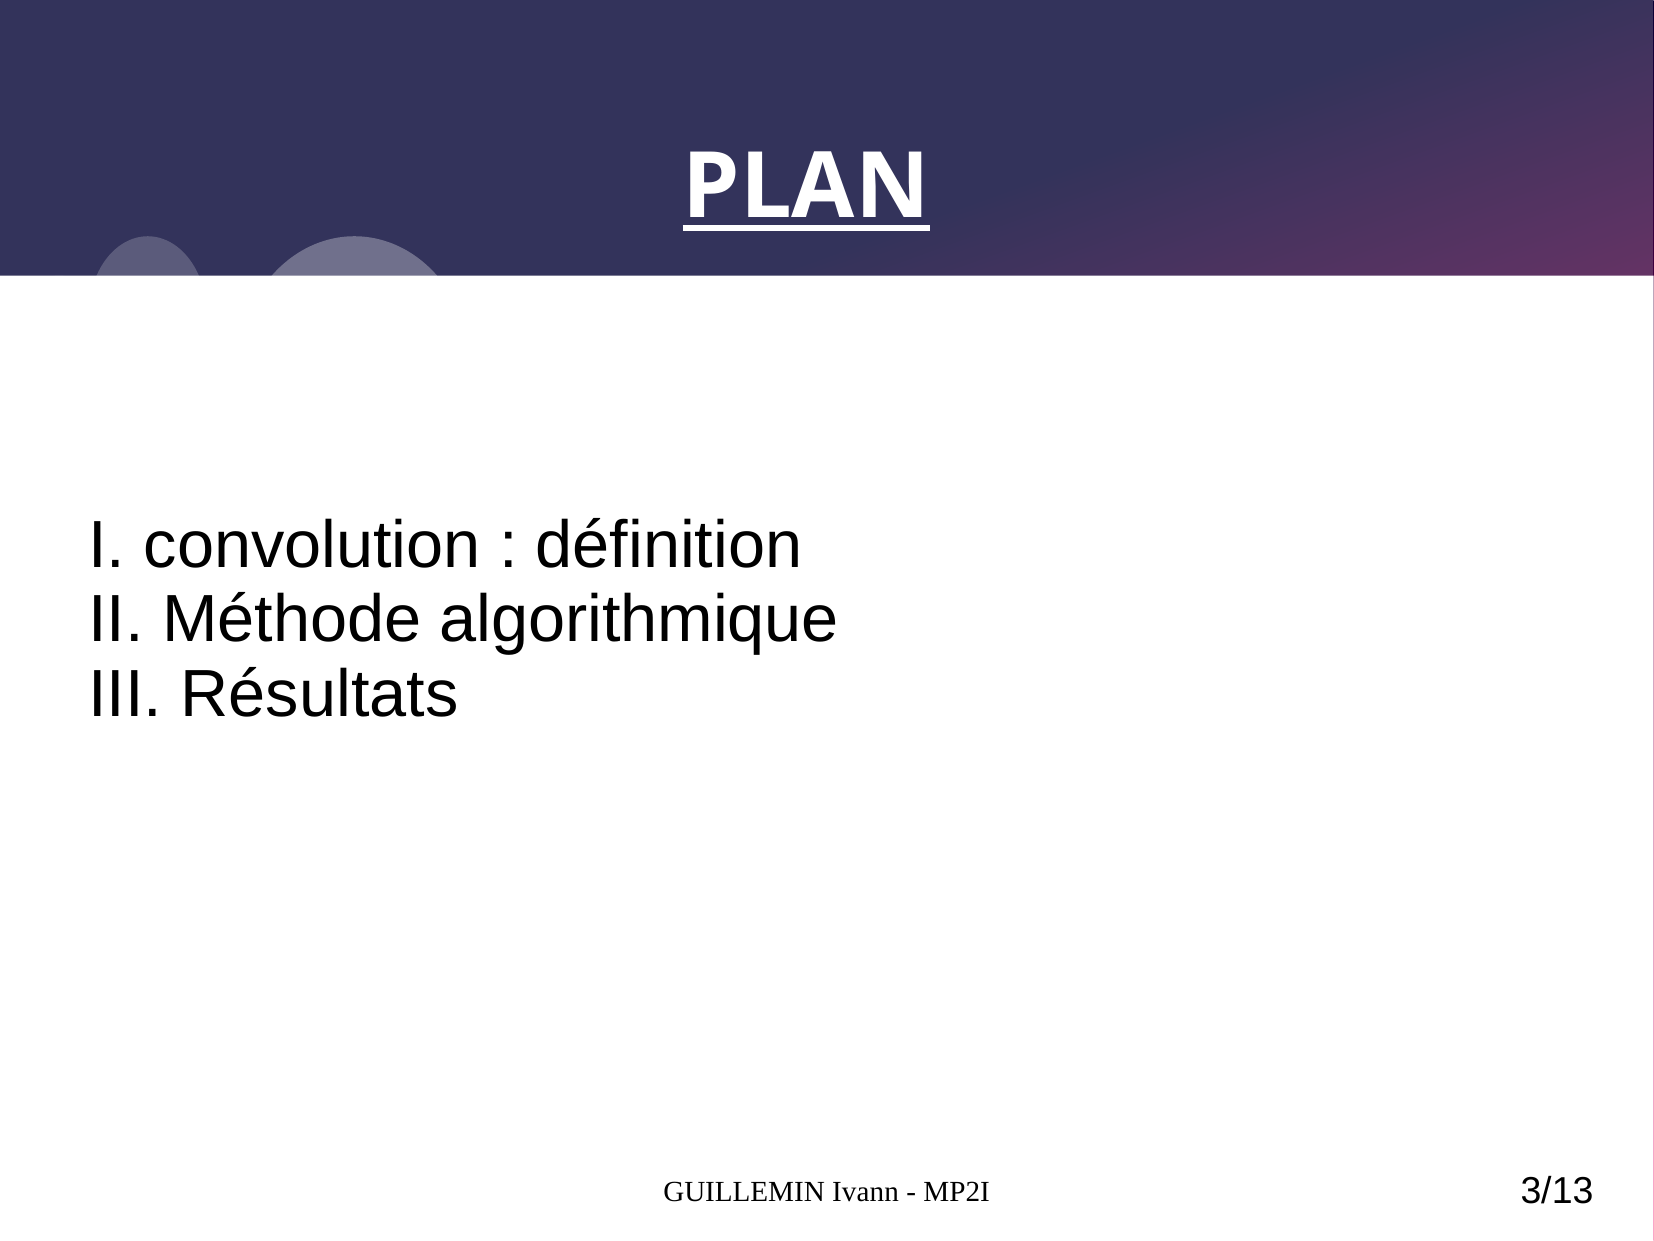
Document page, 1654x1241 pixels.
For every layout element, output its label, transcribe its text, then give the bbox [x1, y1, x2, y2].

subtitle I. convolution : définition II. Méthode algorithmique III. Résultats [88, 375, 1088, 863]
text_box PLAN [637, 112, 976, 220]
text_box 3/13 [1505, 1162, 1654, 1220]
